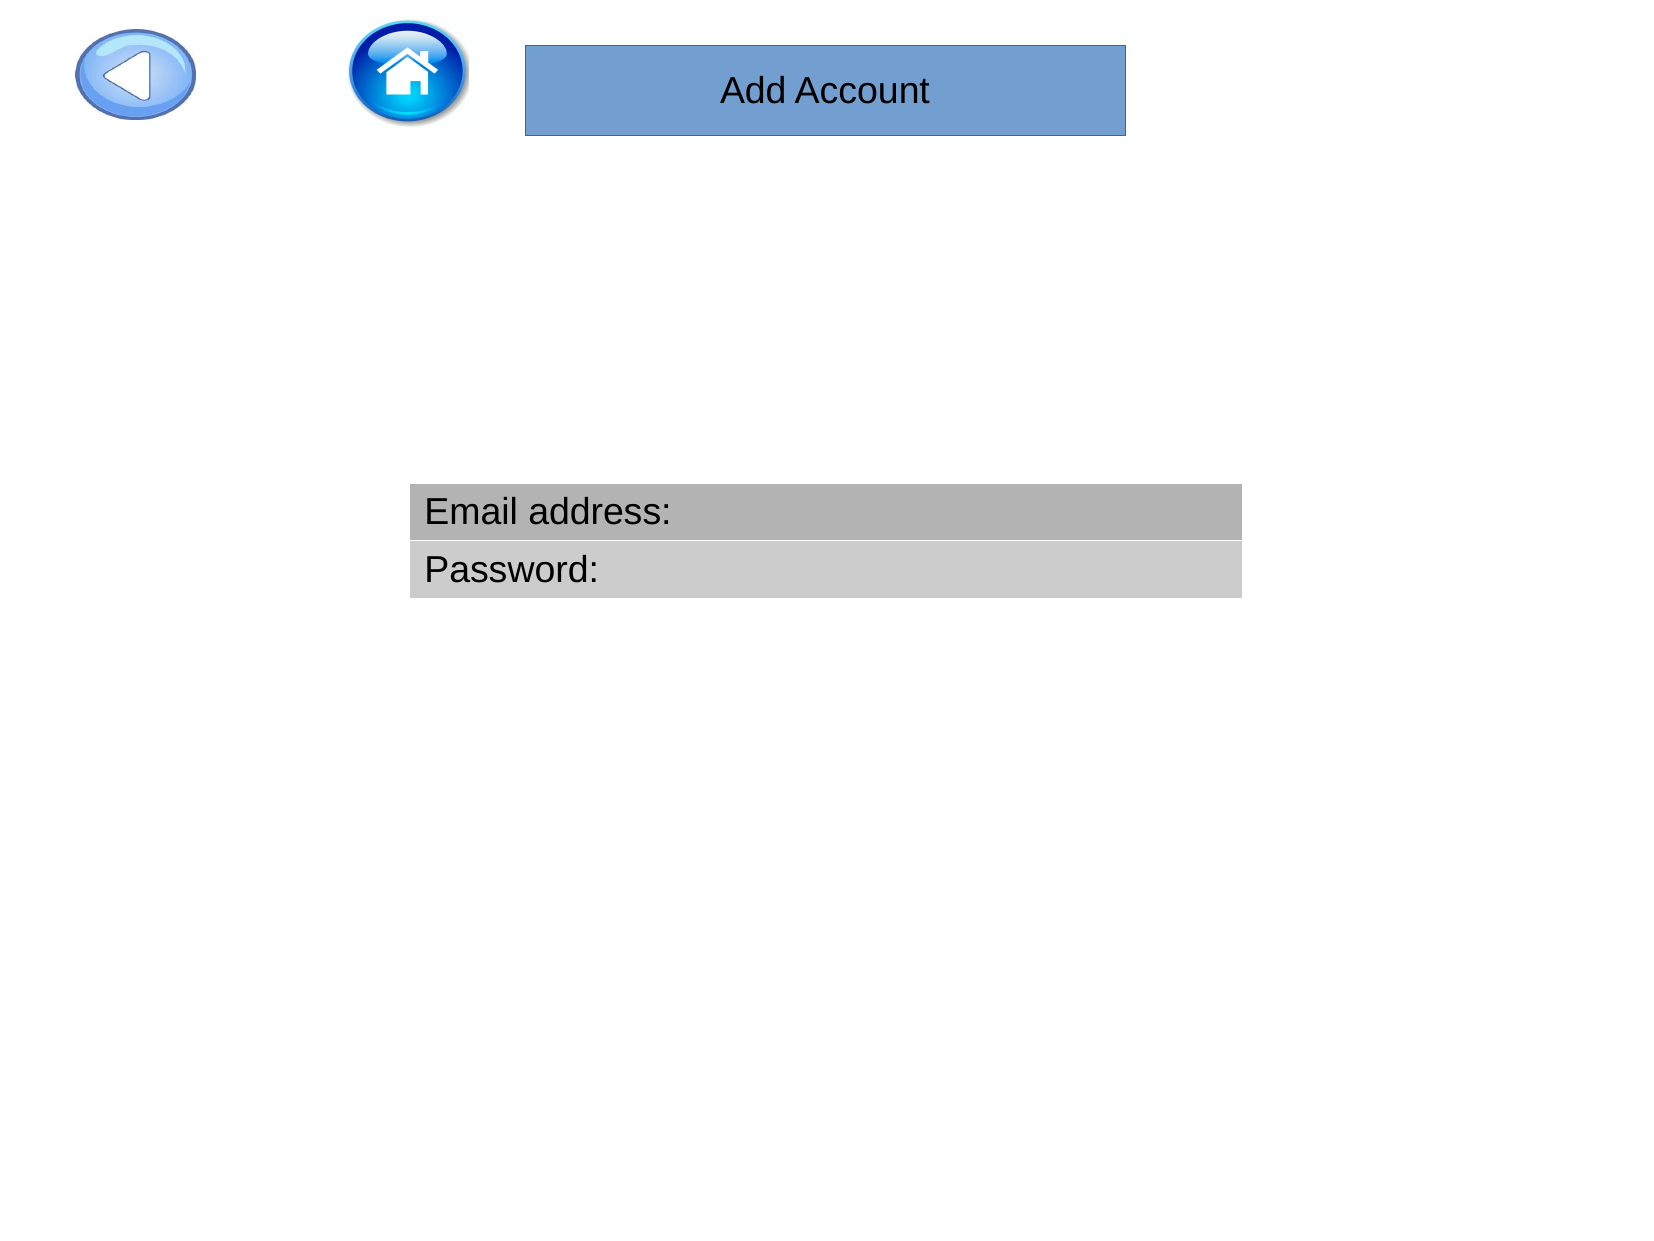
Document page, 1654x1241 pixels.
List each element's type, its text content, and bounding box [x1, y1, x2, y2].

text_box Add Account [525, 45, 1126, 136]
picture [345, 14, 469, 128]
picture [75, 29, 196, 121]
table_header Email address: [410, 484, 1242, 540]
table_cell Password: [410, 541, 1242, 598]
